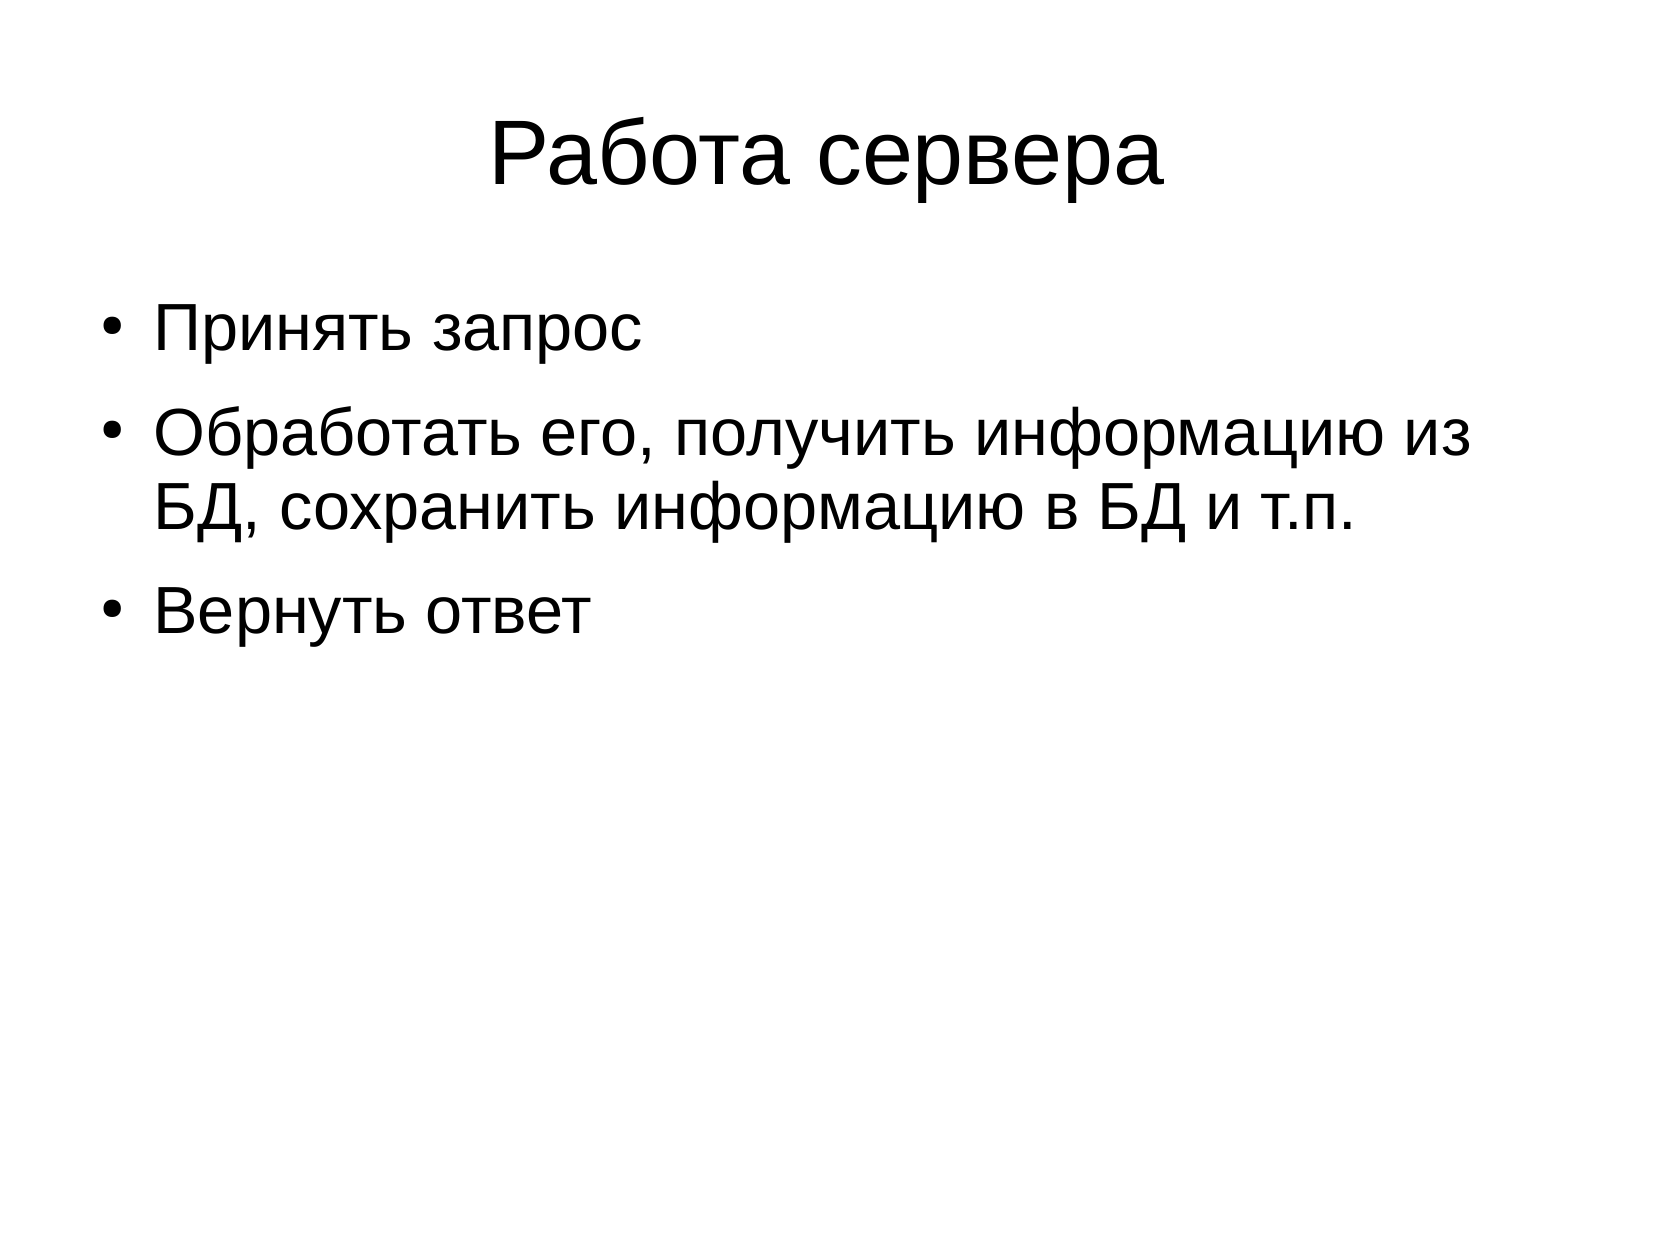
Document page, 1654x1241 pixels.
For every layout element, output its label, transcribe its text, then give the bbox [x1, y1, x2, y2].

title Работа сервера [82, 49, 1571, 257]
list Принять запрос Обработать его, получить информацию из БД, сохранить информацию в БД и т.п. Вернуть ответ [82, 290, 1571, 1010]
